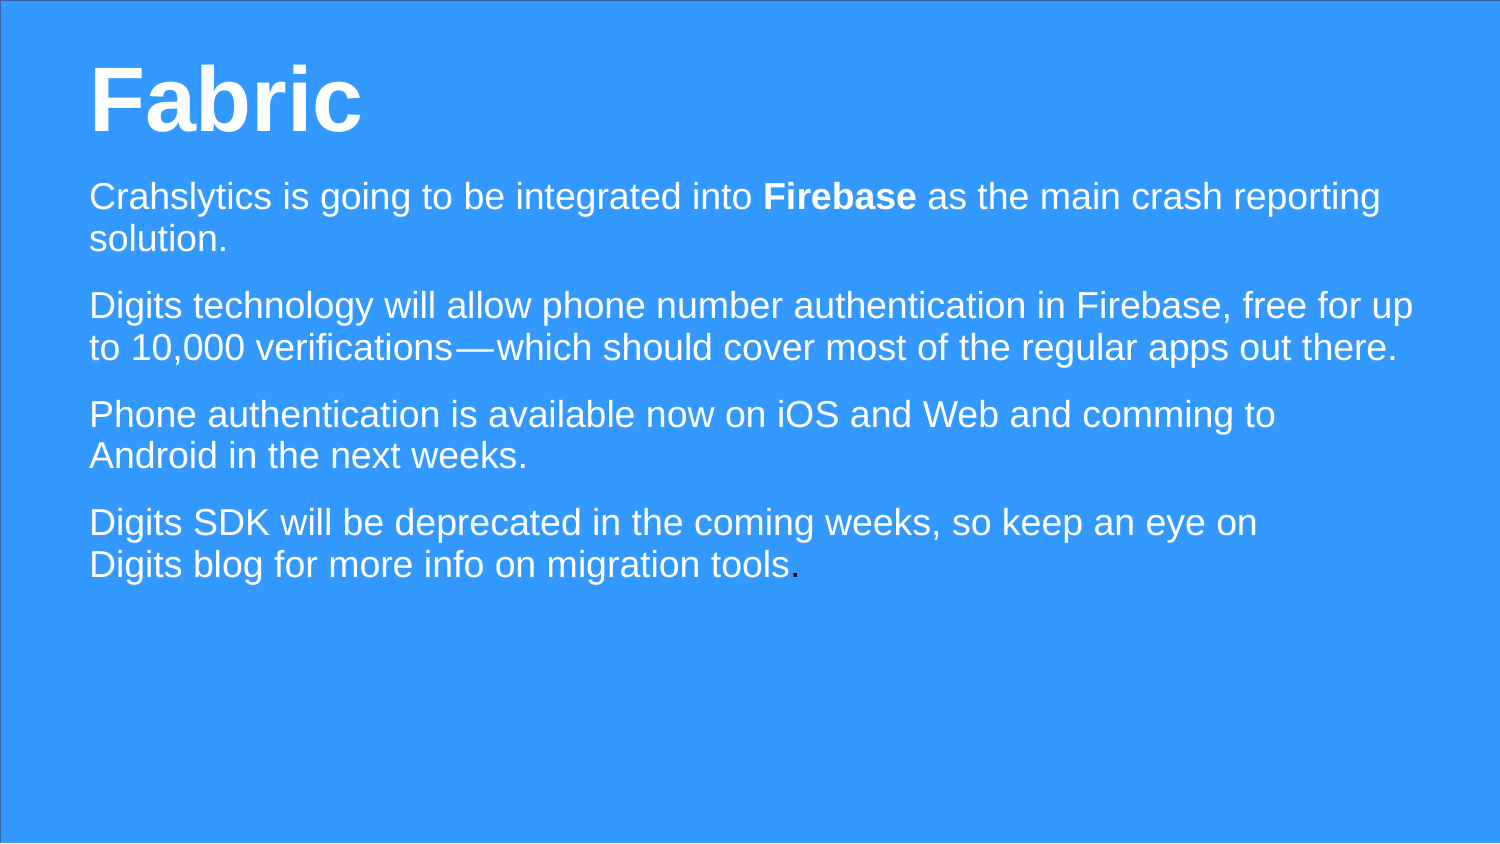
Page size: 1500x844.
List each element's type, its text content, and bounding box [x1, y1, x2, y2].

text_box [0, 0, 1500, 843]
text_box Fabric Crahslytics is going to be integrated into Firebase as the main crash reporting solution. Digits technology will allow phone number authentication in Firebase, free for up to 10,000 verifications — which should cover most of the regular apps out there. Phone authentication is available now on iOS and Web and comming to Android in the next weeks. Digits SDK will be deprecated in the coming weeks, so keep an eye onDigits blog for more info on migration tools. [74, 40, 1429, 843]
